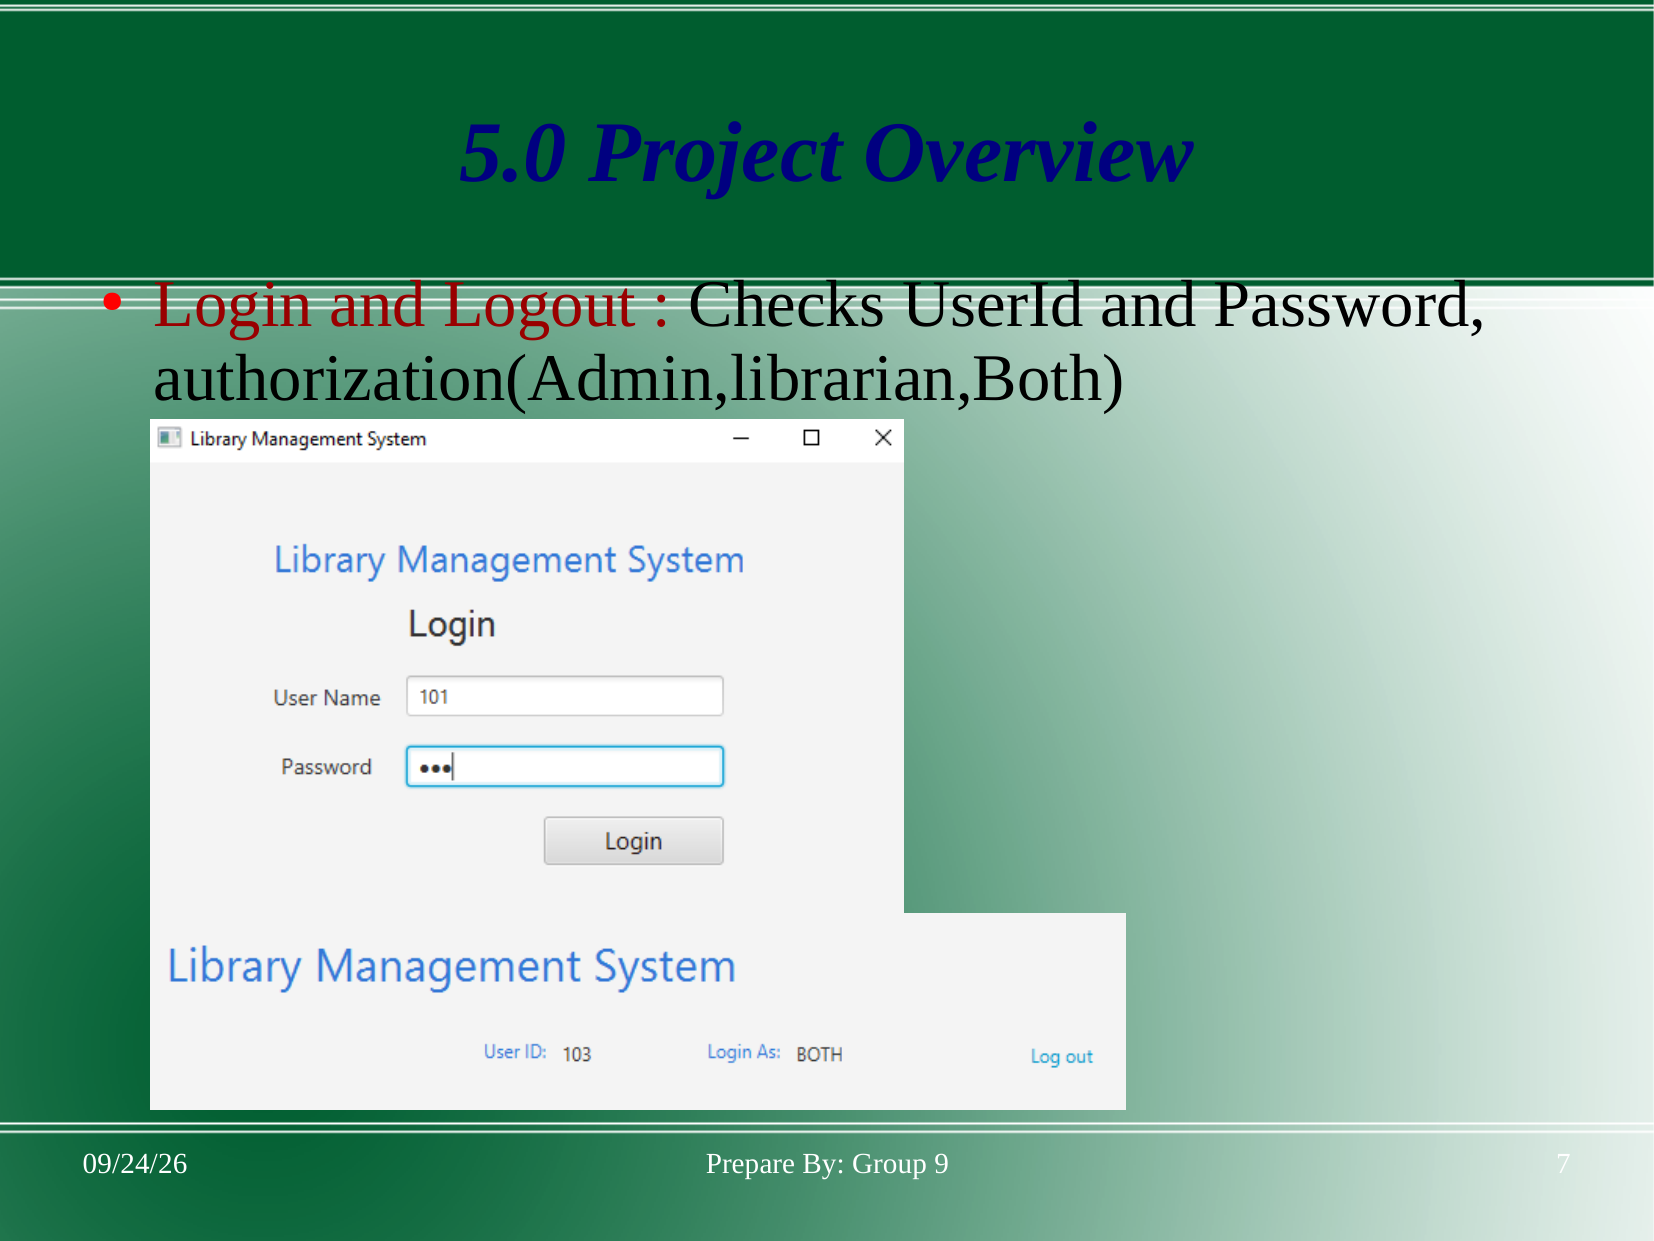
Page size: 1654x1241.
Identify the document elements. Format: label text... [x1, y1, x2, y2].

list Login and Logout : Checks UserId and Password, authorization(Admin,librarian,Both) [82, 266, 1571, 1126]
picture [0, 0, 1654, 1241]
title 5.0 Project Overview [82, 49, 1571, 257]
